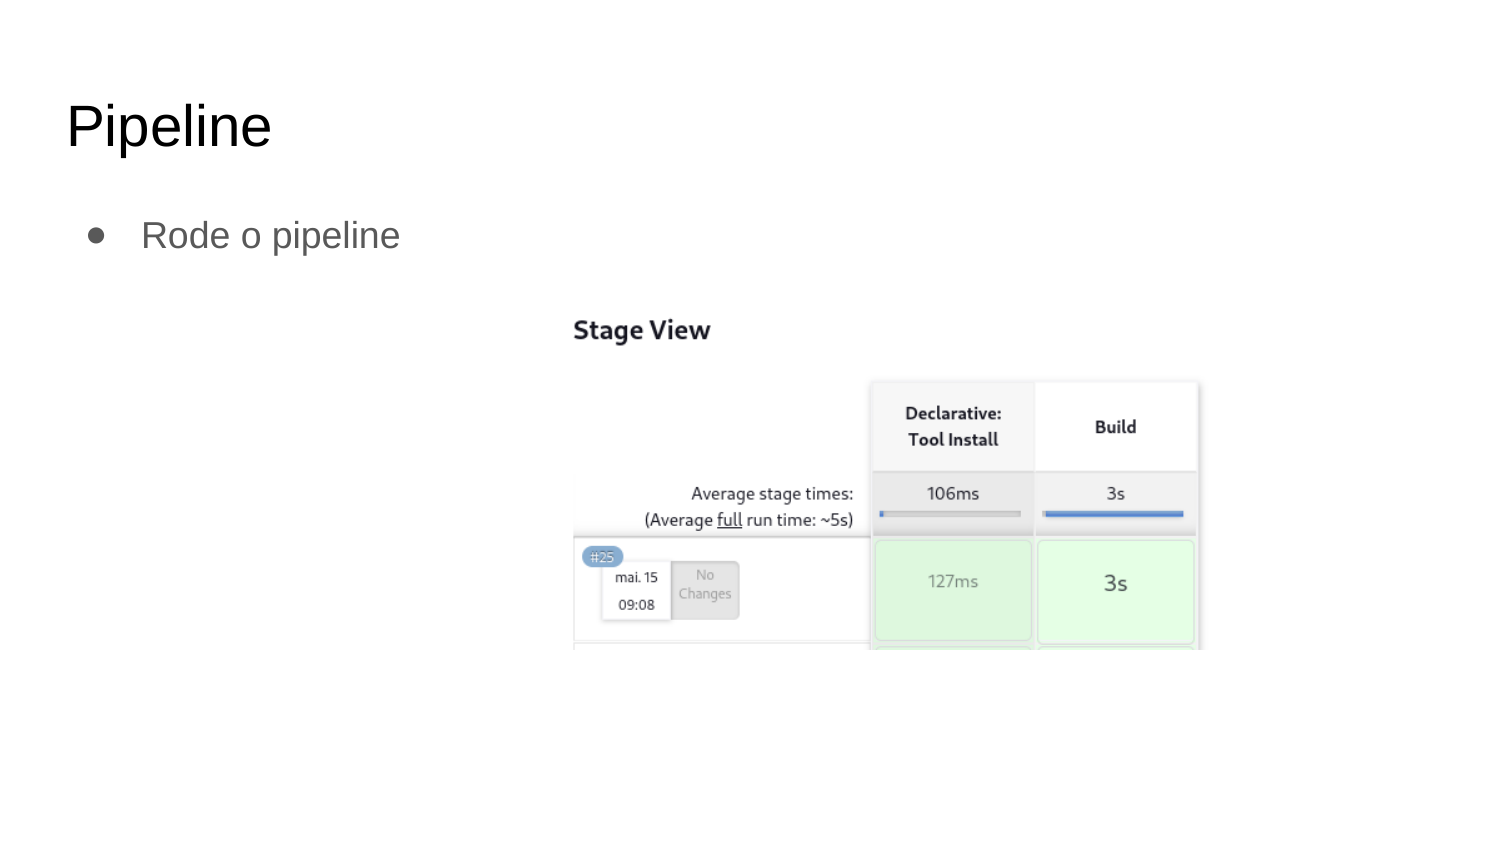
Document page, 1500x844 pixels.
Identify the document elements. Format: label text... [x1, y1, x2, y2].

list Rode o pipeline [51, 189, 1489, 750]
title Pipeline [51, 72, 1449, 167]
picture [561, 308, 1216, 650]
